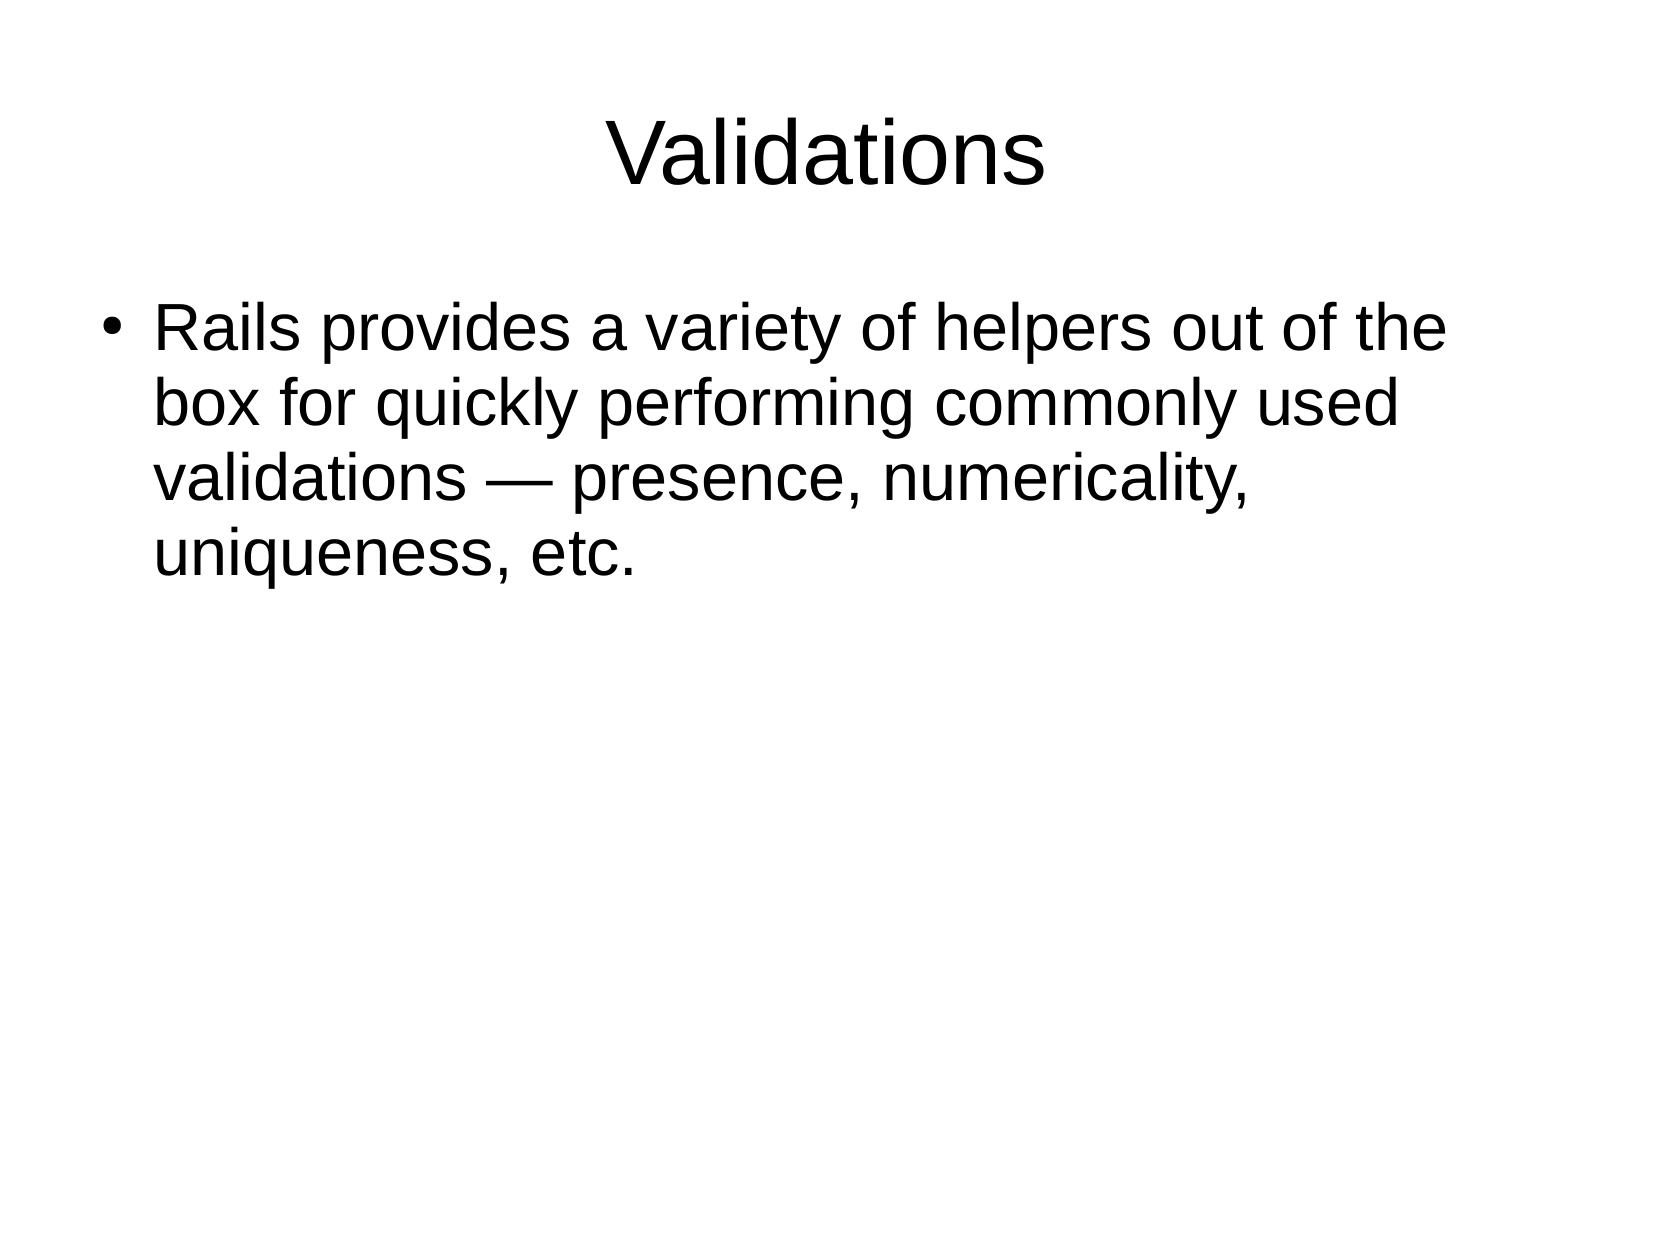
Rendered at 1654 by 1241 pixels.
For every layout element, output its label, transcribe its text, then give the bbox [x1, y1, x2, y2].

list Rails provides a variety of helpers out of the box for quickly performing commonly used validations — presence, numericality, uniqueness, etc. [82, 290, 1571, 1010]
title Validations [82, 49, 1571, 257]
